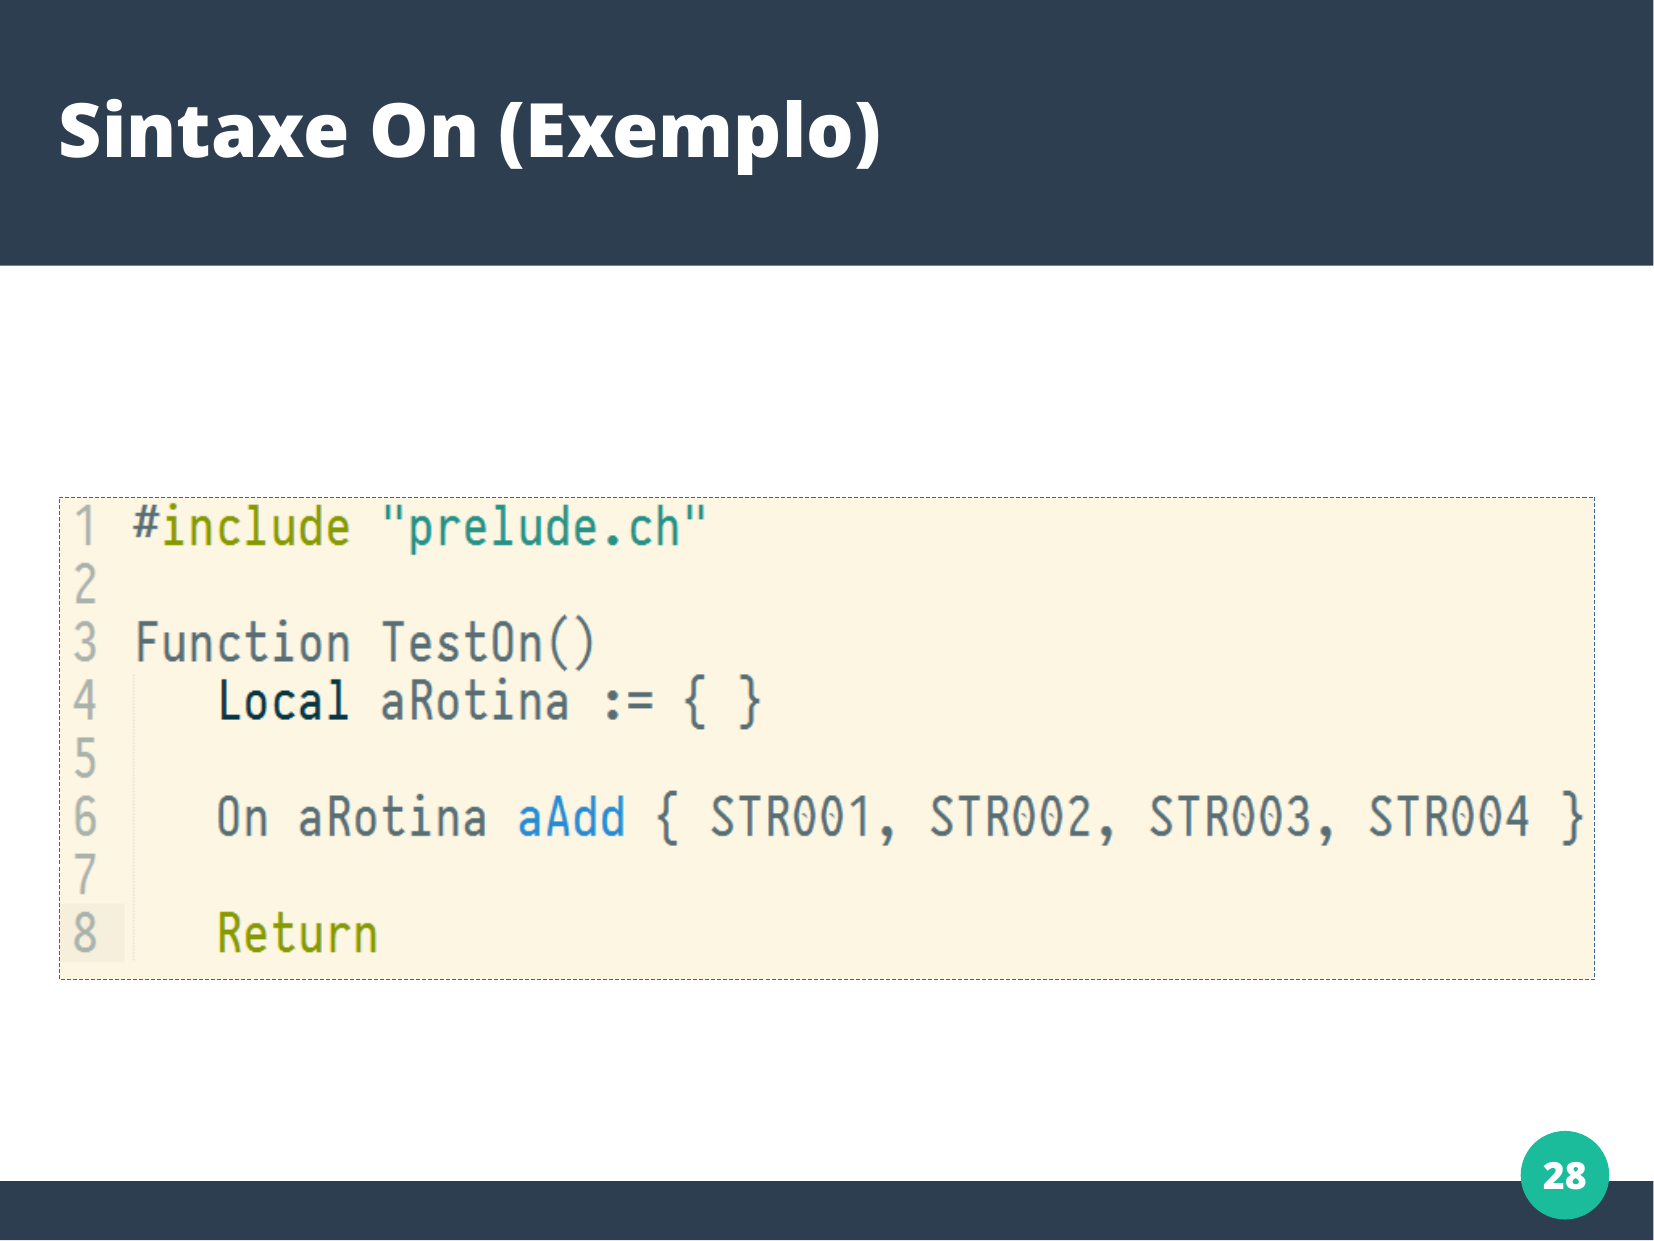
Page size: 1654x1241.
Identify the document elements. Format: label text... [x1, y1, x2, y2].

picture [59, 497, 1595, 980]
title Sintaxe On (Exemplo) [59, 49, 1595, 207]
